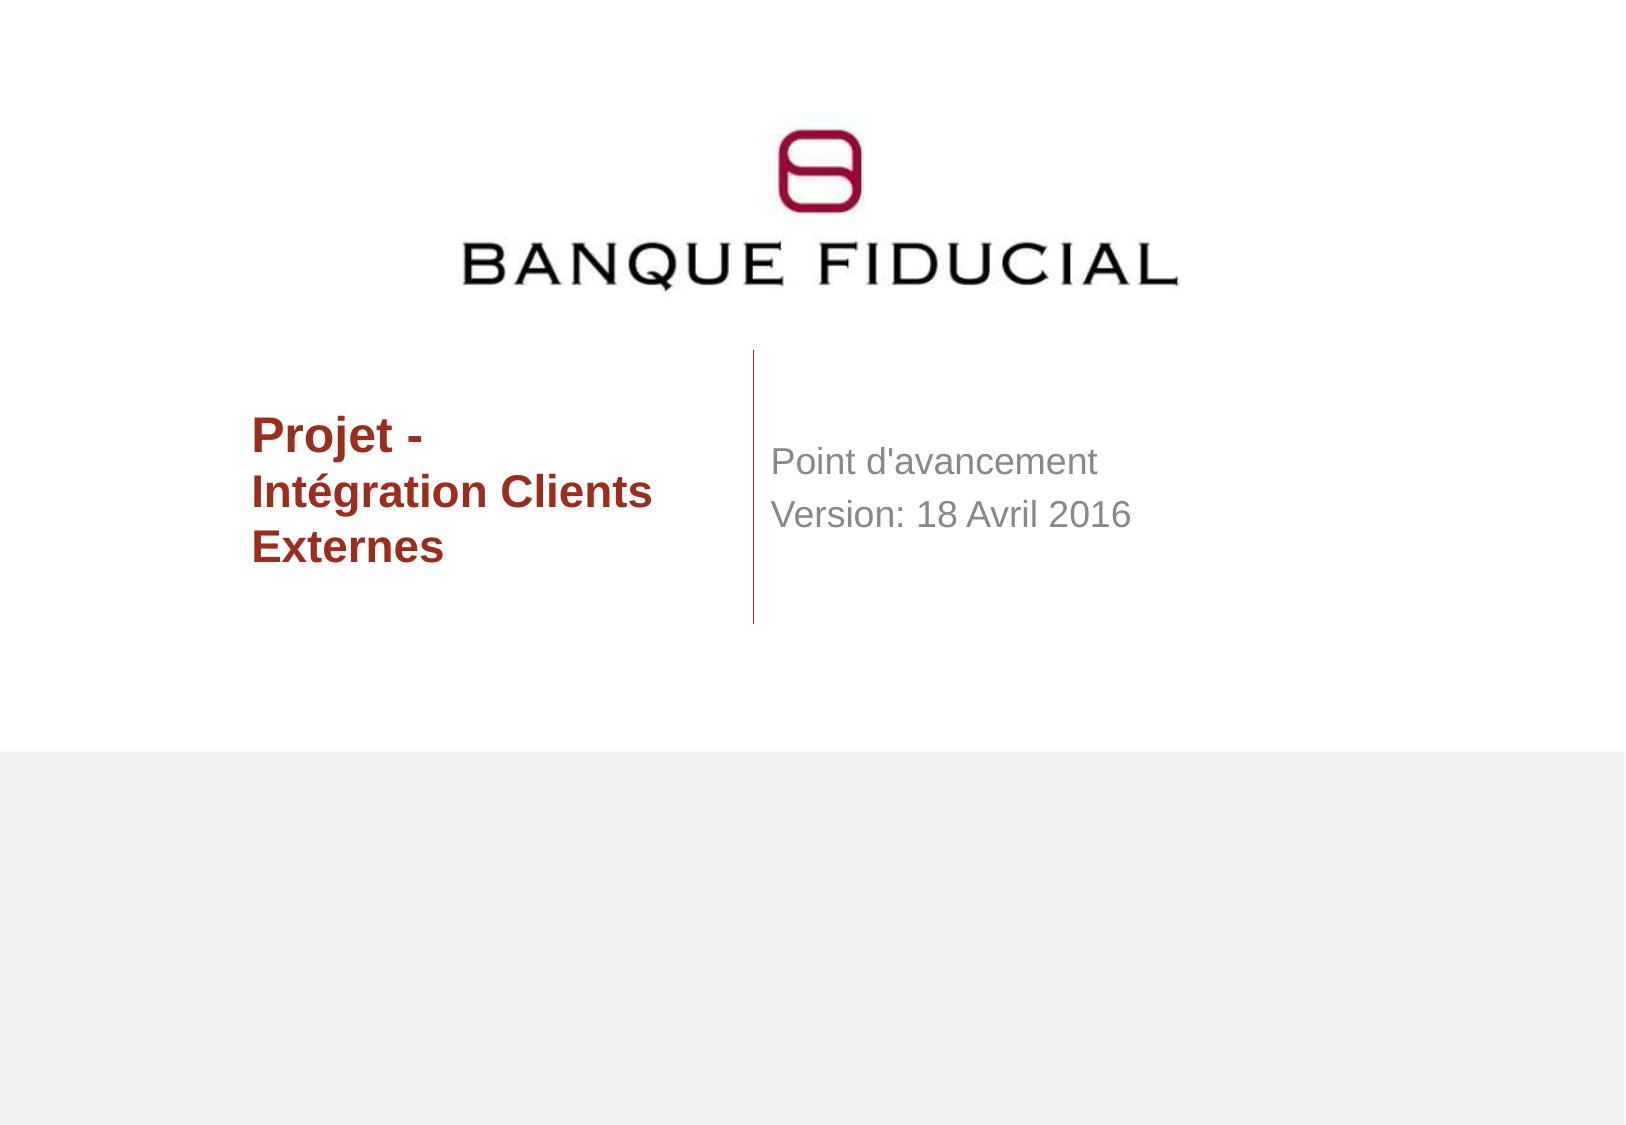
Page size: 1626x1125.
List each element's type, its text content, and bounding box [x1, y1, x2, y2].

subtitle Point d'avancement Version: 18 Avril 2016 [755, 350, 1280, 622]
title Projet - Intégration Clients Externes [236, 350, 748, 624]
picture [456, 113, 1185, 299]
